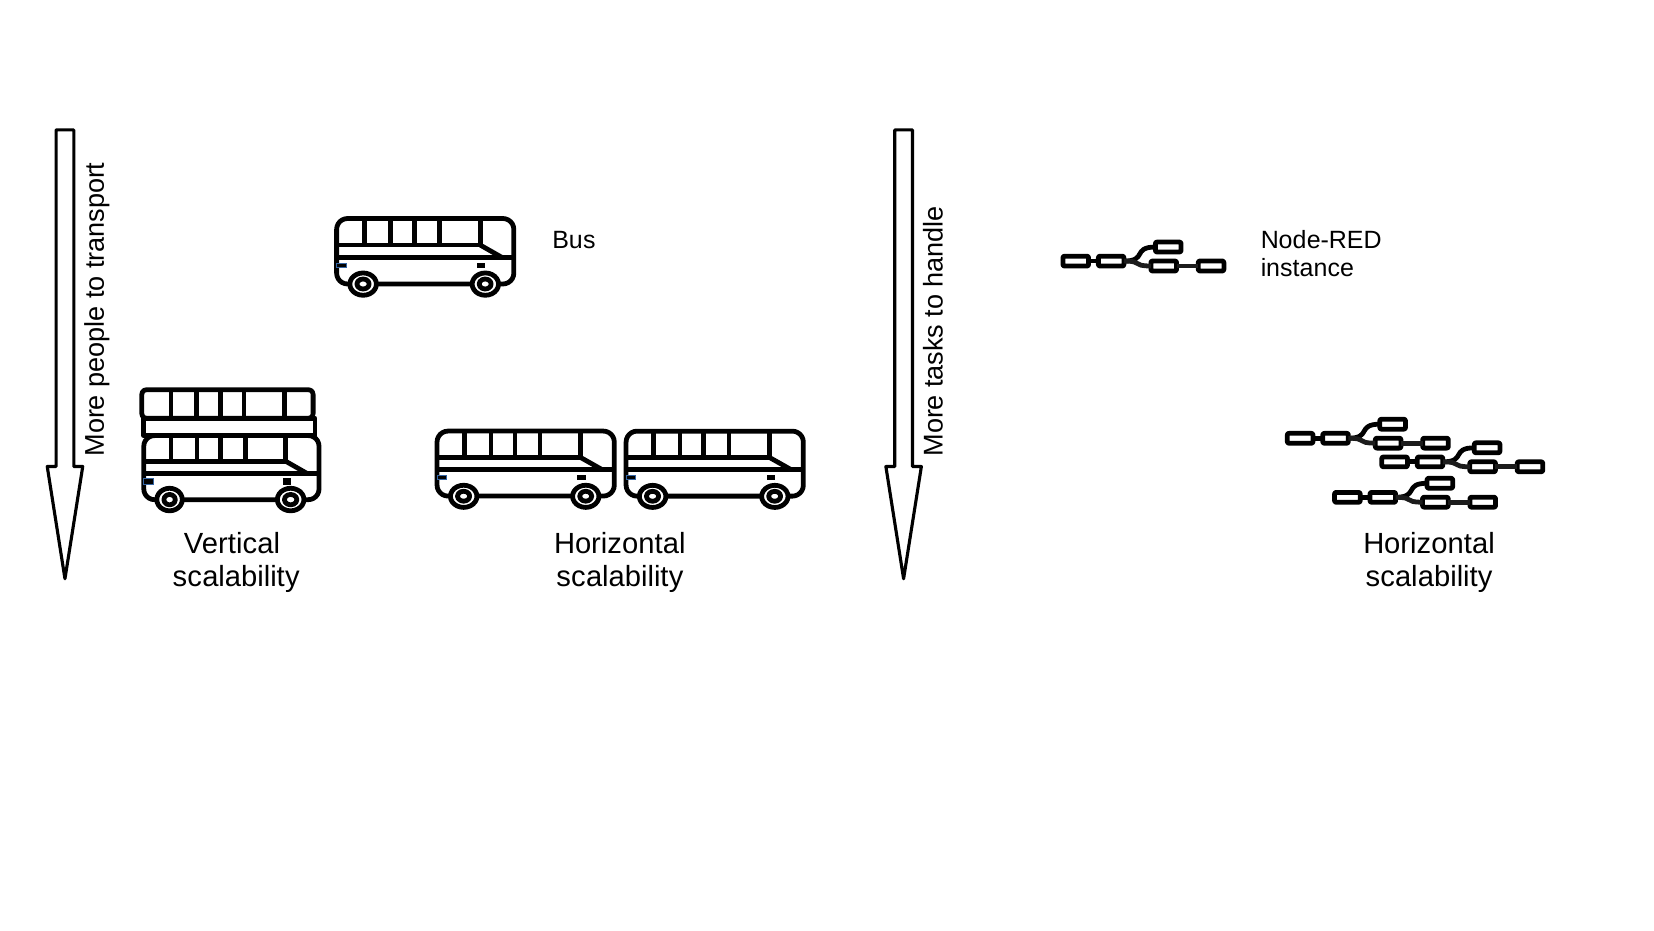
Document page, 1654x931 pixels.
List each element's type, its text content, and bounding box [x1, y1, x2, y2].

text_box Horizontal scalability [1293, 519, 1565, 619]
text_box Vertical scalability [100, 519, 373, 619]
text_box [577, 475, 586, 480]
text_box Horizontal scalability [484, 519, 756, 619]
text_box [477, 263, 485, 268]
text_box [572, 485, 599, 508]
text_box [143, 478, 154, 485]
text_box [626, 475, 636, 480]
text_box [283, 478, 291, 485]
text_box More tasks to handle [910, 105, 956, 472]
text_box [277, 488, 304, 511]
text_box [767, 475, 775, 480]
text_box [349, 272, 377, 296]
text_box Node-RED instance [1246, 218, 1397, 290]
text_box [336, 263, 347, 268]
text_box [450, 485, 477, 508]
text_box [437, 475, 447, 480]
text_box Bus [537, 218, 618, 262]
text_box [639, 485, 666, 508]
text_box [141, 389, 316, 436]
text_box [47, 129, 82, 579]
text_box [761, 485, 789, 508]
text_box [156, 488, 183, 511]
text_box [885, 129, 921, 579]
text_box More people to transport [71, 105, 118, 472]
text_box [472, 272, 499, 296]
